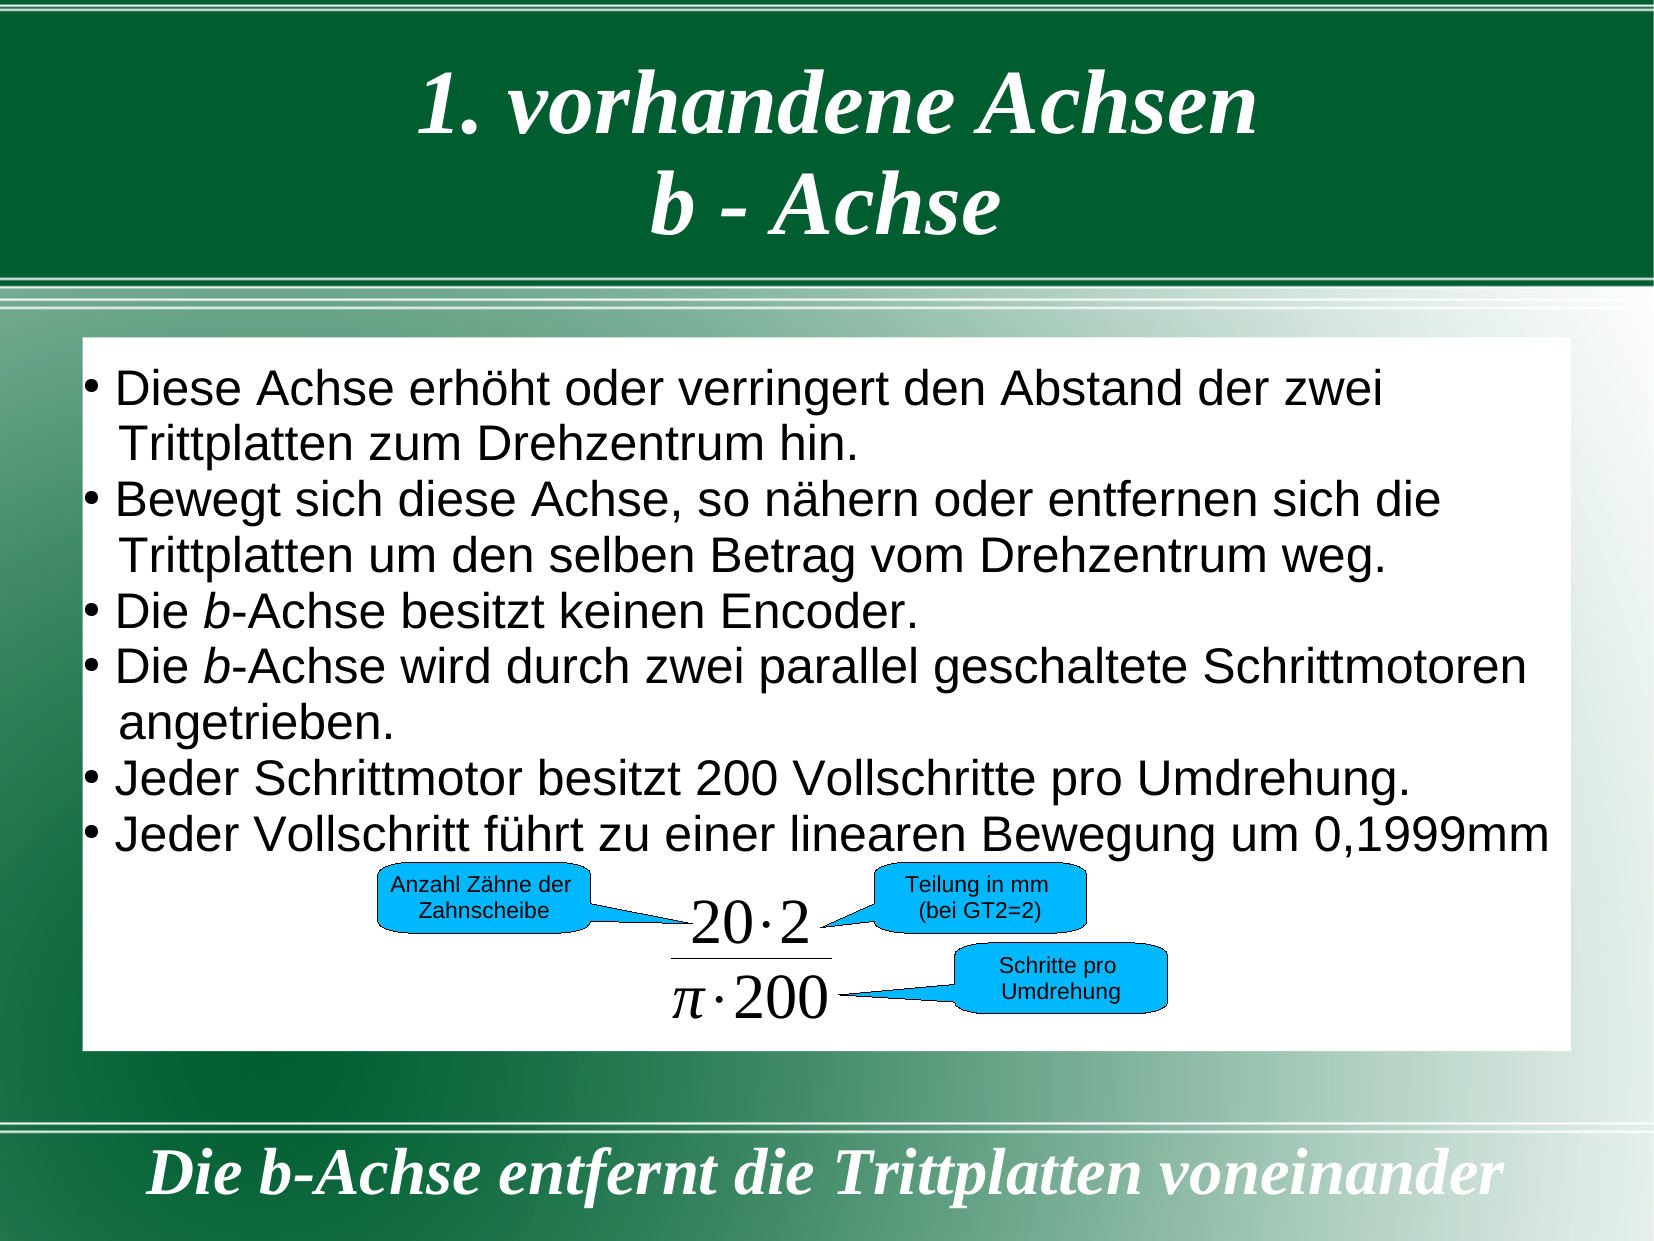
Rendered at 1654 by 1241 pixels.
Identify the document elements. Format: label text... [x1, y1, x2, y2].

picture [0, 0, 1654, 1241]
title Die b-Achse entfernt die Trittplatten voneinander [11, 1068, 1642, 1241]
text_box Anzahl Zähne der Zahnscheibe [377, 862, 693, 934]
chart [662, 885, 839, 1033]
text_box Diese Achse erhöht oder verringert den Abstand der zwei Trittplatten zum Drehzentrum hin. Bewegt sich diese Achse, so nähern oder entfernen sich die Trittplatten um den selben Betrag vom Drehzentrum weg. Die b-Achse besitzt keinen Encoder. Die b-Achse wird durch zwei parallel geschaltete Schrittmotoren angetrieben. Jeder Schrittmotor besitzt 200 Vollschritte pro Umdrehung. Jeder Vollschritt führt zu einer linearen Bewegung um 0,1999mm [82, 337, 1571, 1052]
text_box Teilung in mm (bei GT2=2) [820, 862, 1087, 934]
text_box Schritte pro Umdrehung [838, 942, 1168, 1014]
title 1. vorhandene Achsen b - Achse [82, 49, 1571, 257]
